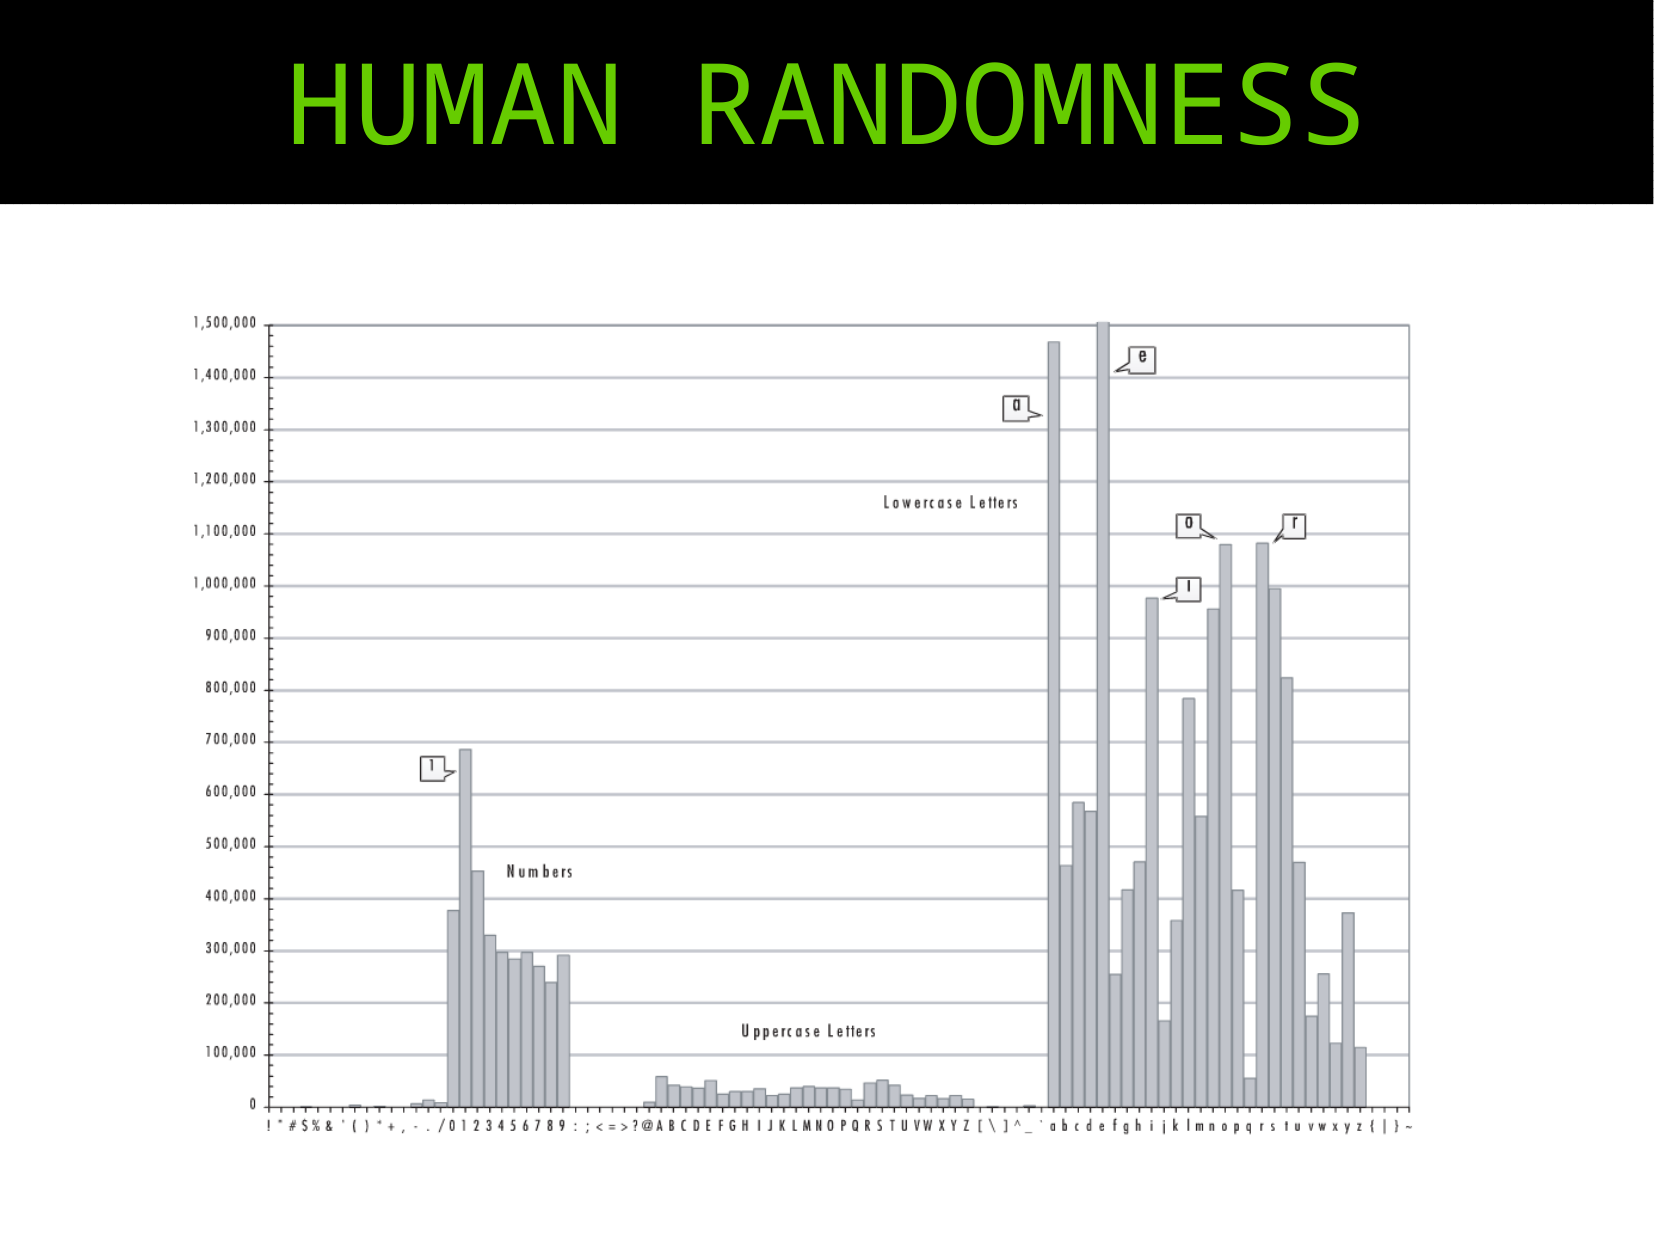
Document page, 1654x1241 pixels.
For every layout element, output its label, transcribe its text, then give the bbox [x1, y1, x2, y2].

title HUMAN RANDOMNESS [0, 0, 1654, 205]
picture [180, 303, 1430, 1156]
